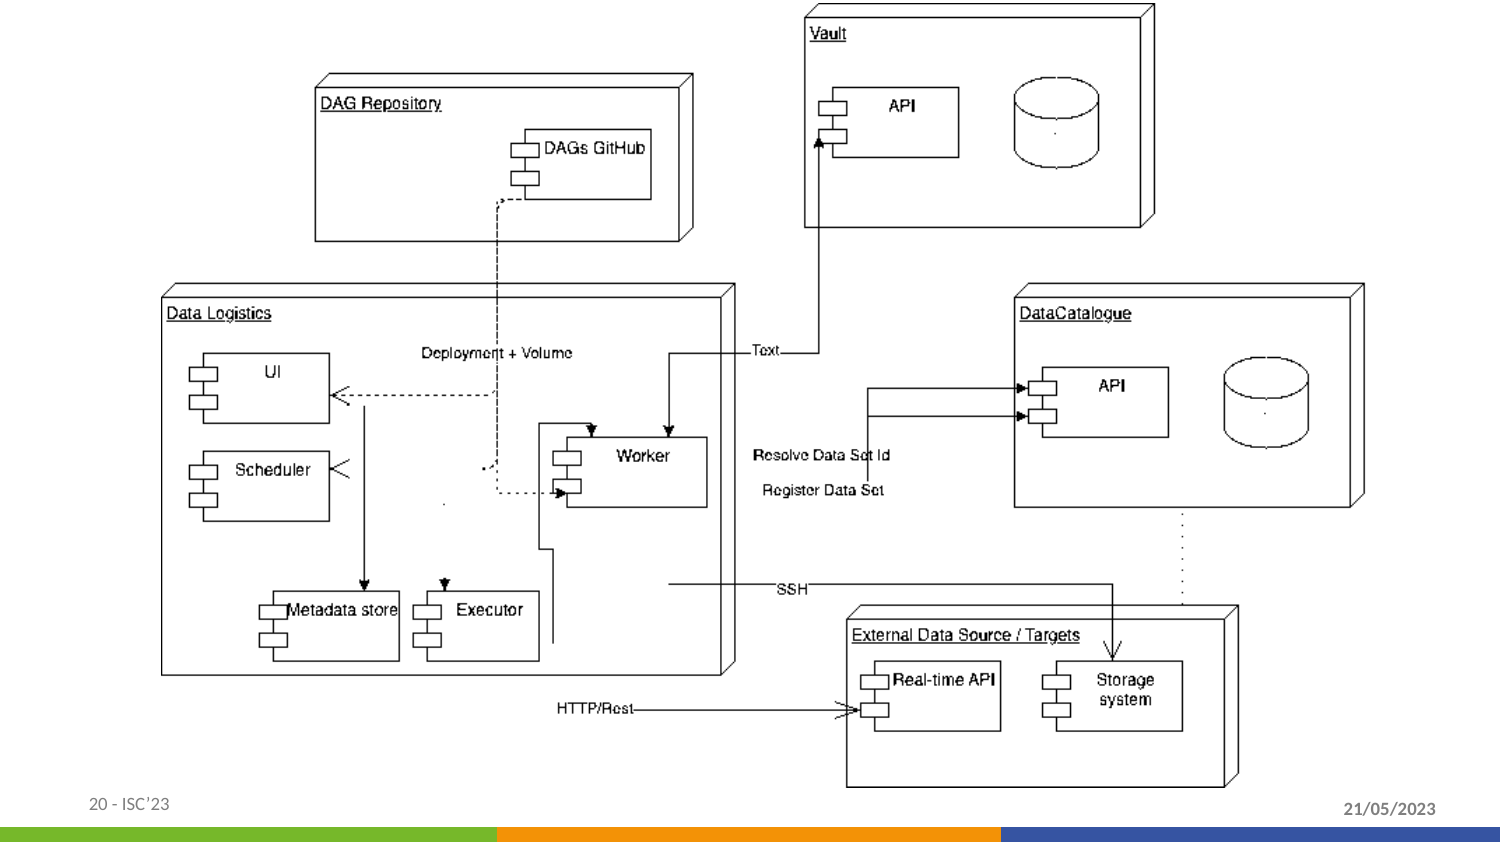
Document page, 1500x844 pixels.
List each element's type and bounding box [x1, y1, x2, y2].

picture [161, 3, 1487, 788]
